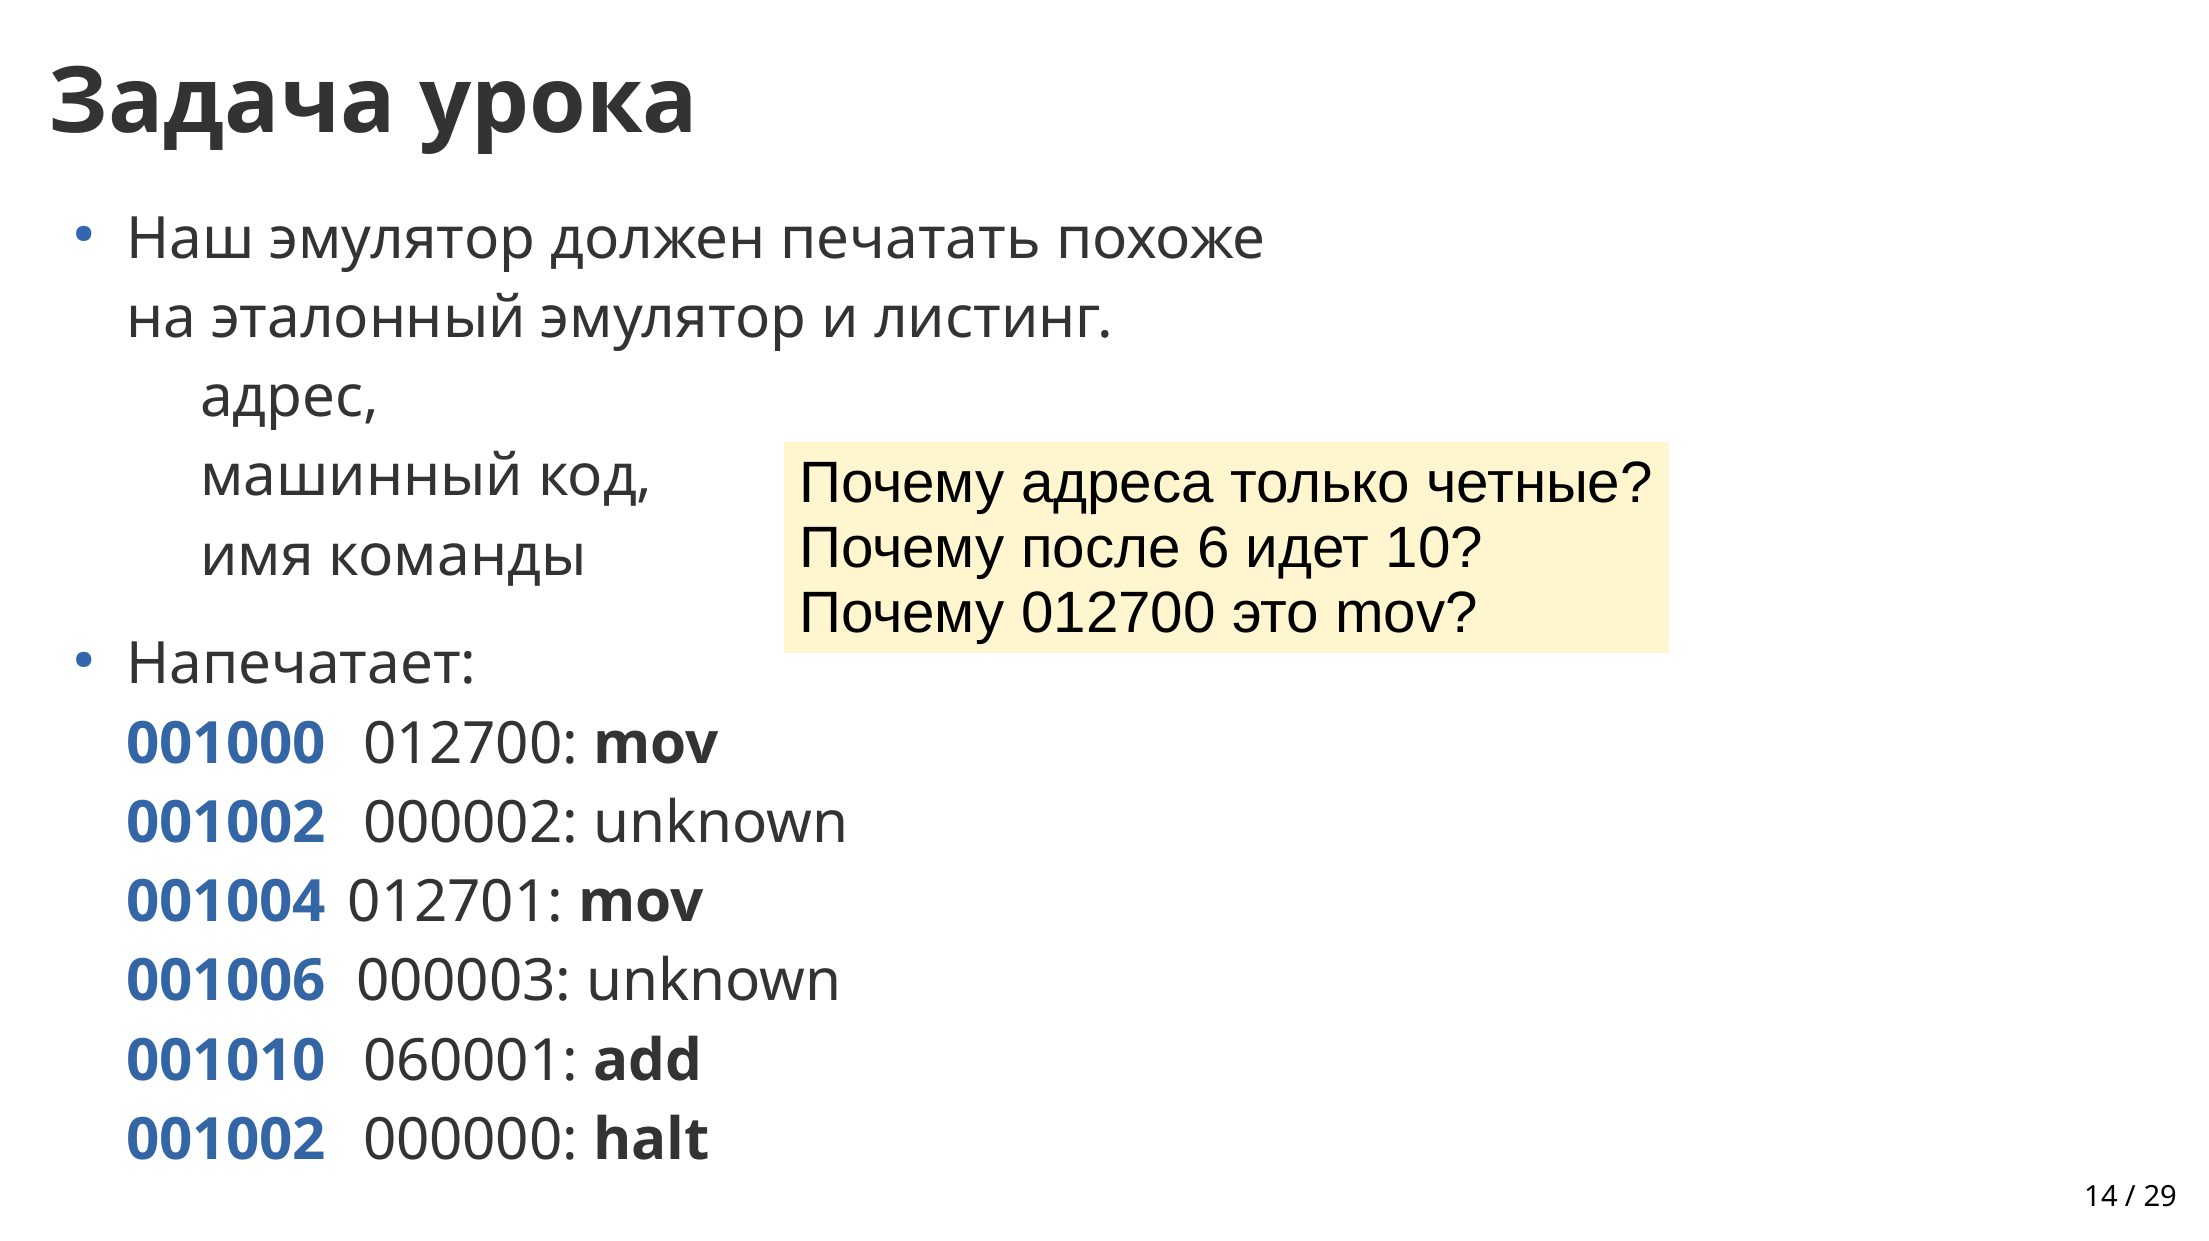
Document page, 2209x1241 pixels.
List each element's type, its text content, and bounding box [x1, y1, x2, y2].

text_box Почему адреса только четные? Почему после 6 идет 10? Почему 012700 это mov? [784, 442, 1669, 653]
title Задача урока [48, 34, 2174, 160]
list Наш эмулятор должен печатать похоже на эталонный эмулятор и листинг. адрес, машинный код, имя команды Напечатает: 001000 012700: mov 001002 000002: unknown 001004 012701: mov 001006 000003: unknown 001010 060001: add 001002 000000: halt [55, 195, 1690, 1177]
